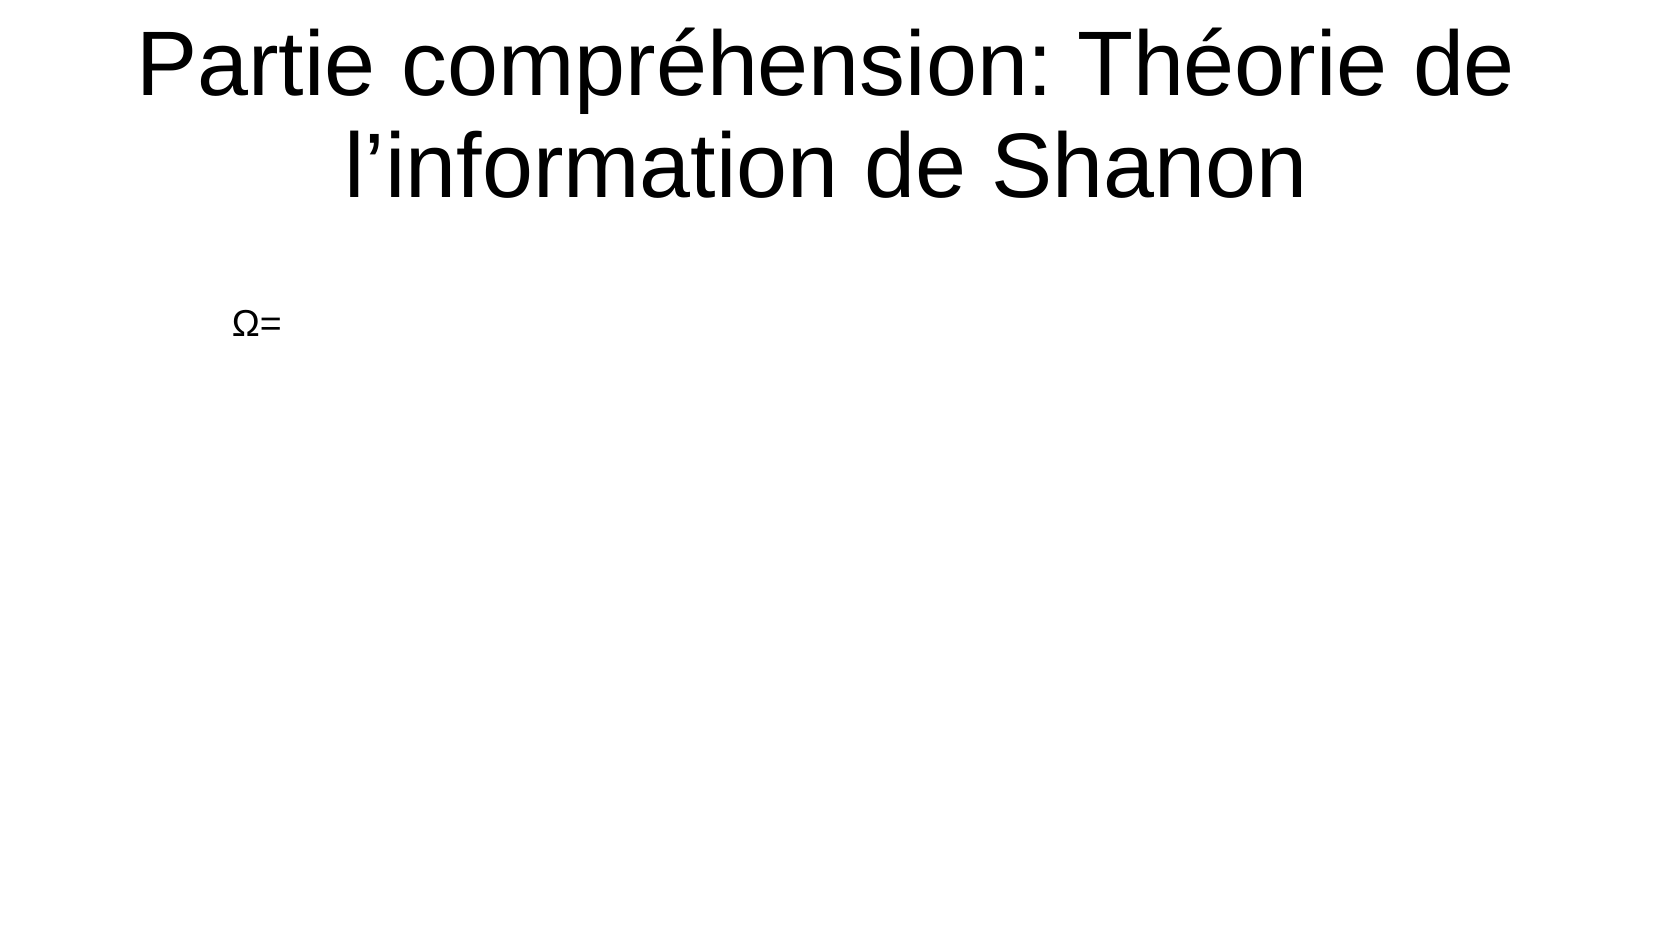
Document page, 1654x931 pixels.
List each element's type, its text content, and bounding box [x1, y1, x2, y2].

text_box Ω= [206, 295, 562, 353]
title Partie compréhension: Théorie de l’information de Shanon [82, 12, 1571, 218]
